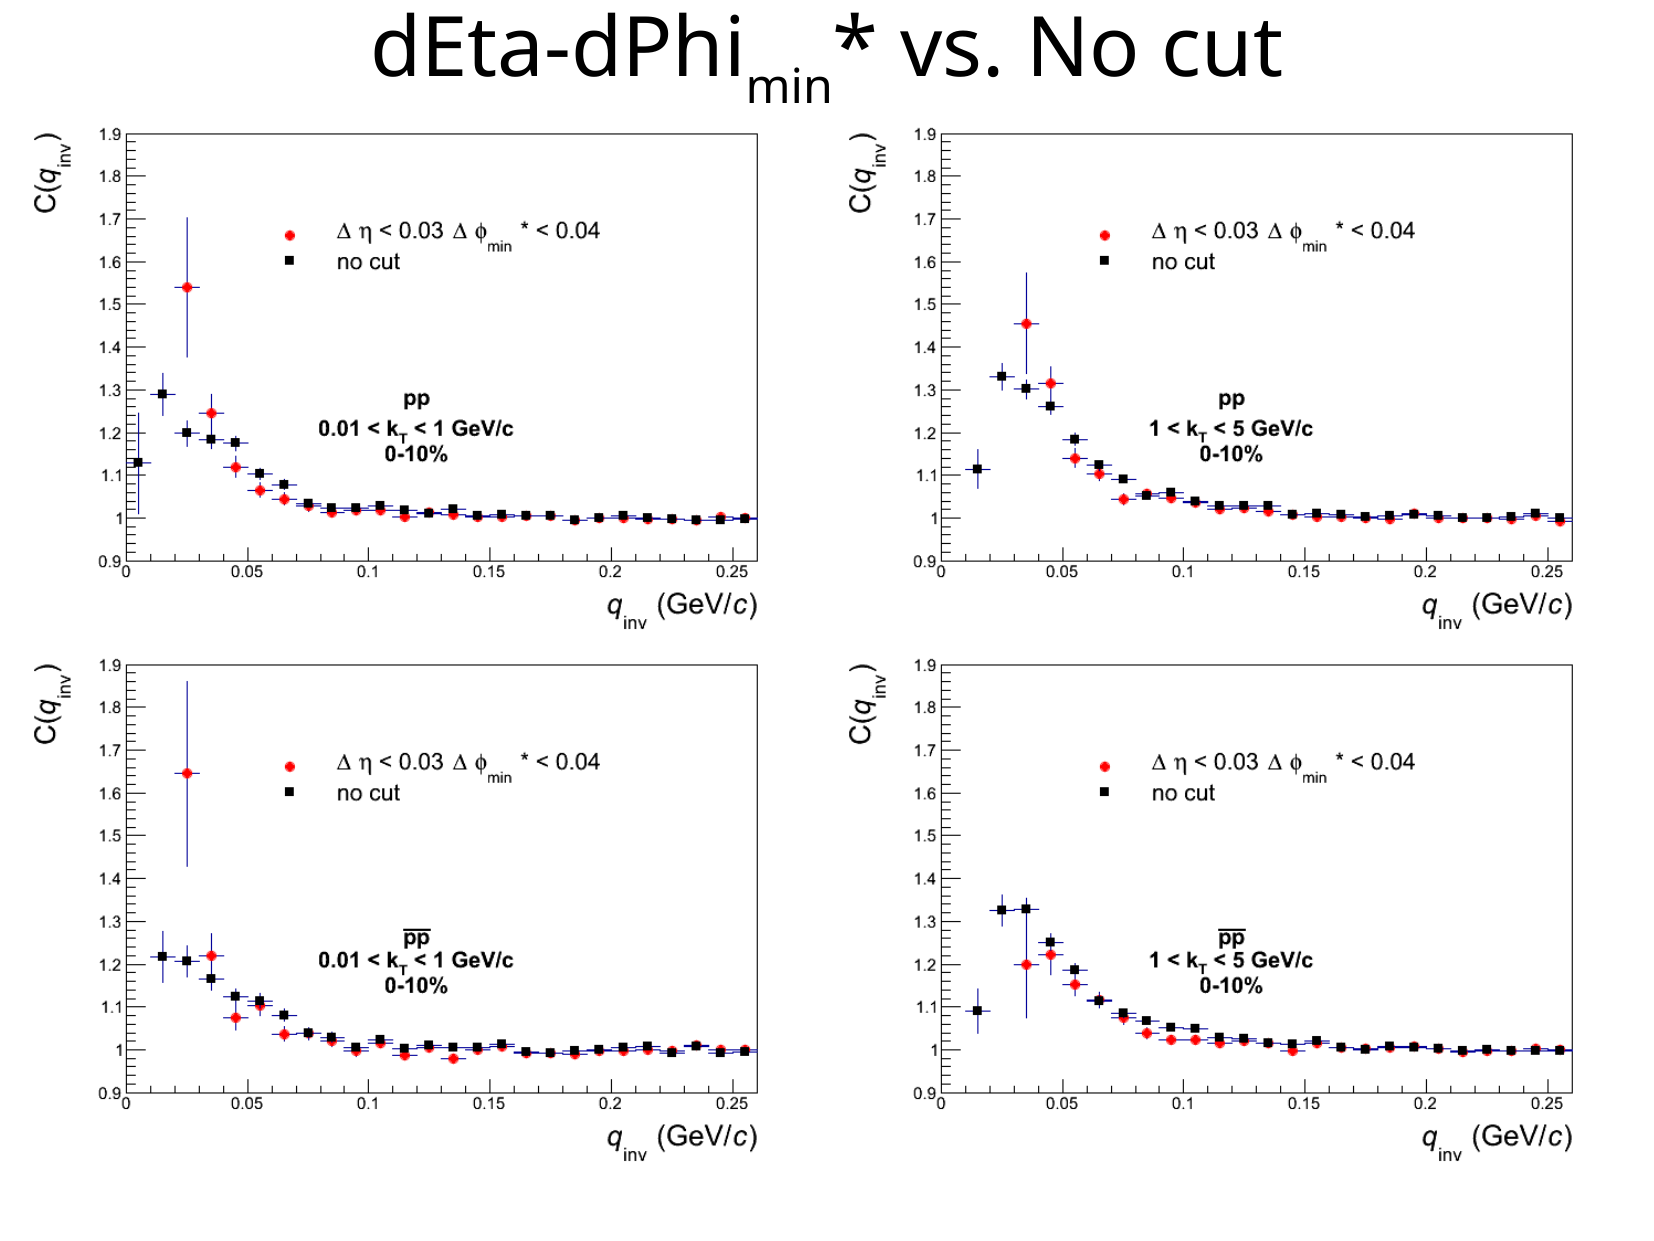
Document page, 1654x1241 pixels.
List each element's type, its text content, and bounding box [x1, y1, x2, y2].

picture [826, 649, 1595, 1171]
picture [11, 118, 780, 639]
title dEta-dPhimin* vs. No cut [82, 0, 1571, 157]
picture [826, 118, 1595, 639]
picture [11, 649, 780, 1171]
